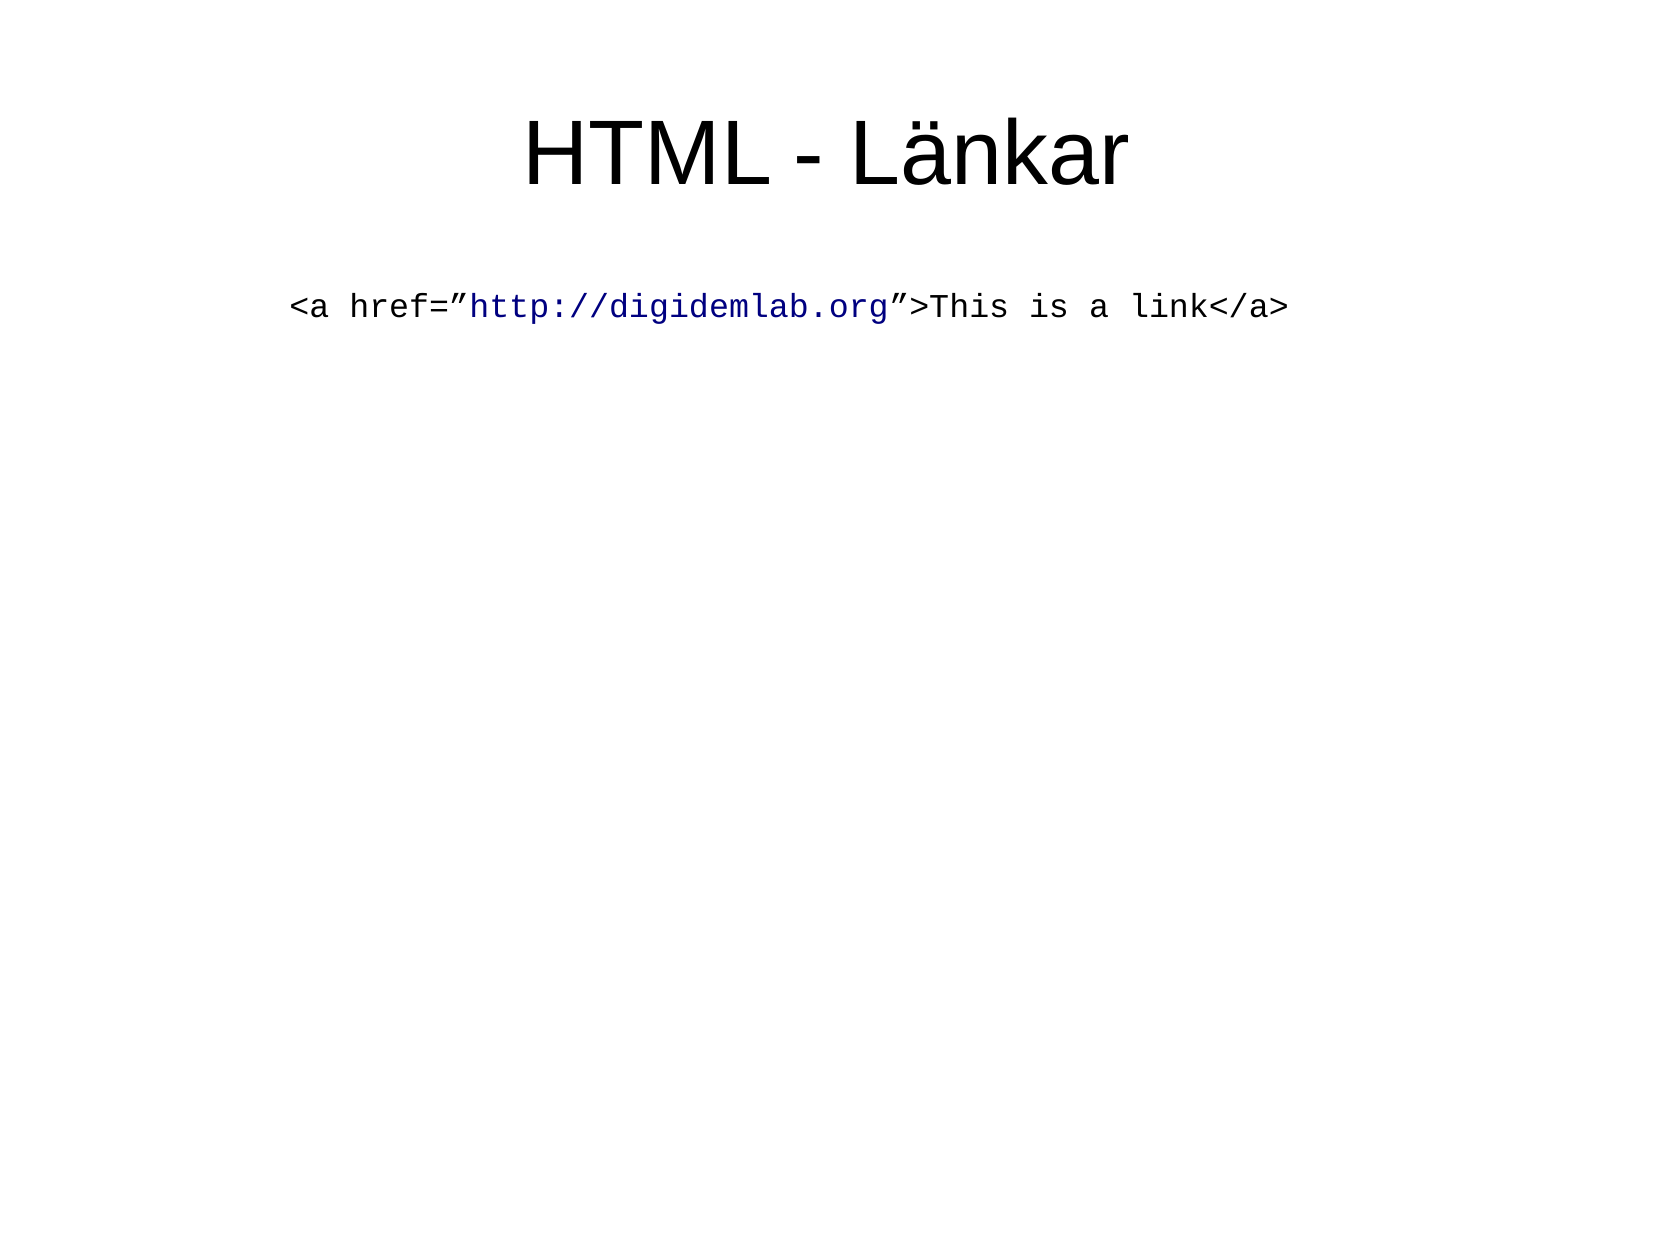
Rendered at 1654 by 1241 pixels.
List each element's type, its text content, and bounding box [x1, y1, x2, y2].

title HTML - Länkar [82, 49, 1571, 257]
subtitle <a href=”http://digidemlab.org”>This is a link</a> [289, 290, 1365, 1010]
